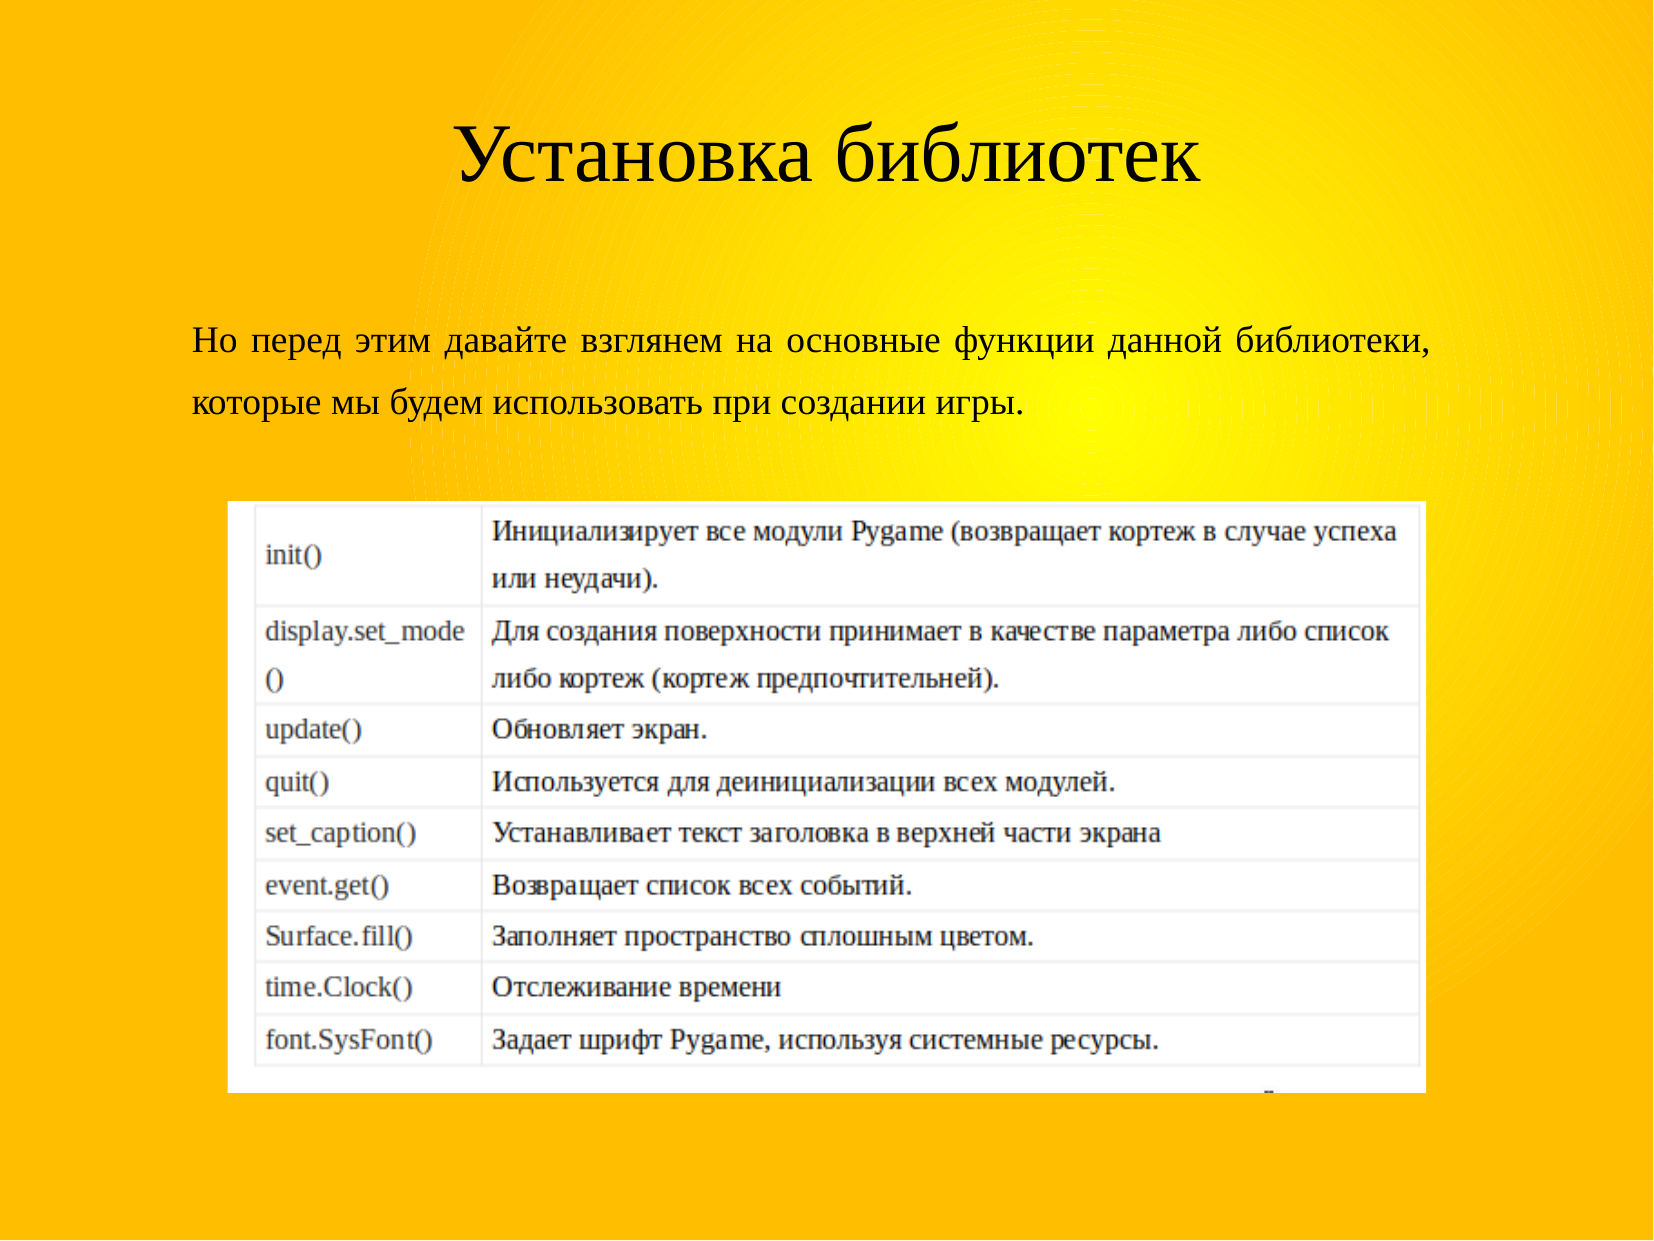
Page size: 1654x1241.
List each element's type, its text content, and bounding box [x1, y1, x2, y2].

text_box Но перед этим давайте взглянем на основные функции данной библиотеки, которые мы будем использовать при создании игры. [177, 290, 1447, 768]
picture [227, 501, 1427, 1093]
title Установка библиотек [82, 49, 1571, 257]
